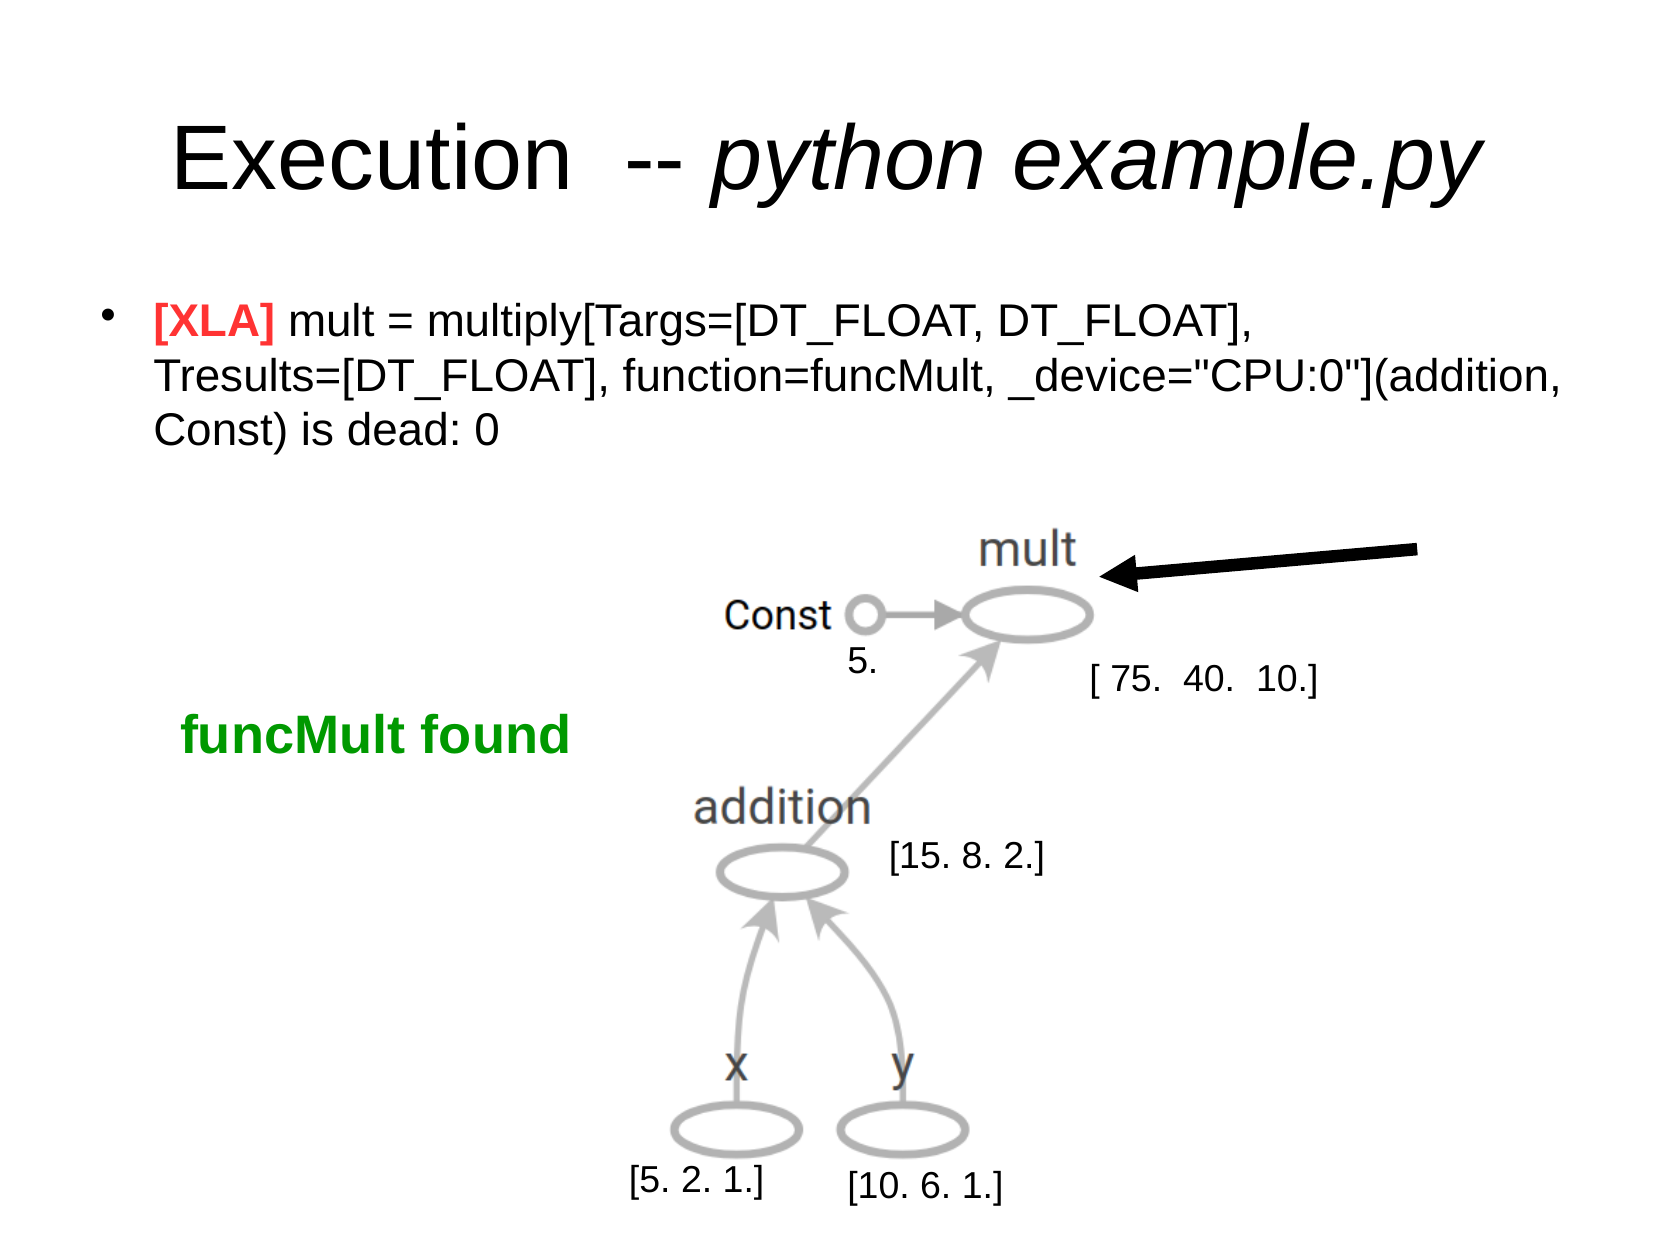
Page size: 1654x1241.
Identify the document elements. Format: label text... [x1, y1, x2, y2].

text_box Execution -- python example.py [82, 49, 1571, 257]
text_box [5. 2. 1.] [614, 1151, 827, 1209]
text_box [XLA] mult = multiply[Targs=[DT_FLOAT, DT_FLOAT], Tresults=[DT_FLOAT], function=funcMult, _device="CPU:0"](addition, Const) is dead: 0 [82, 290, 1571, 1010]
text_box [10. 6. 1.] [832, 1157, 1128, 1215]
picture [572, 490, 1156, 1199]
text_box [15. 8. 2.] [873, 826, 1075, 884]
text_box [ 75. 40. 10.] [1074, 649, 1418, 707]
text_box 5. [832, 631, 916, 689]
text_box funcMult found [165, 696, 603, 773]
